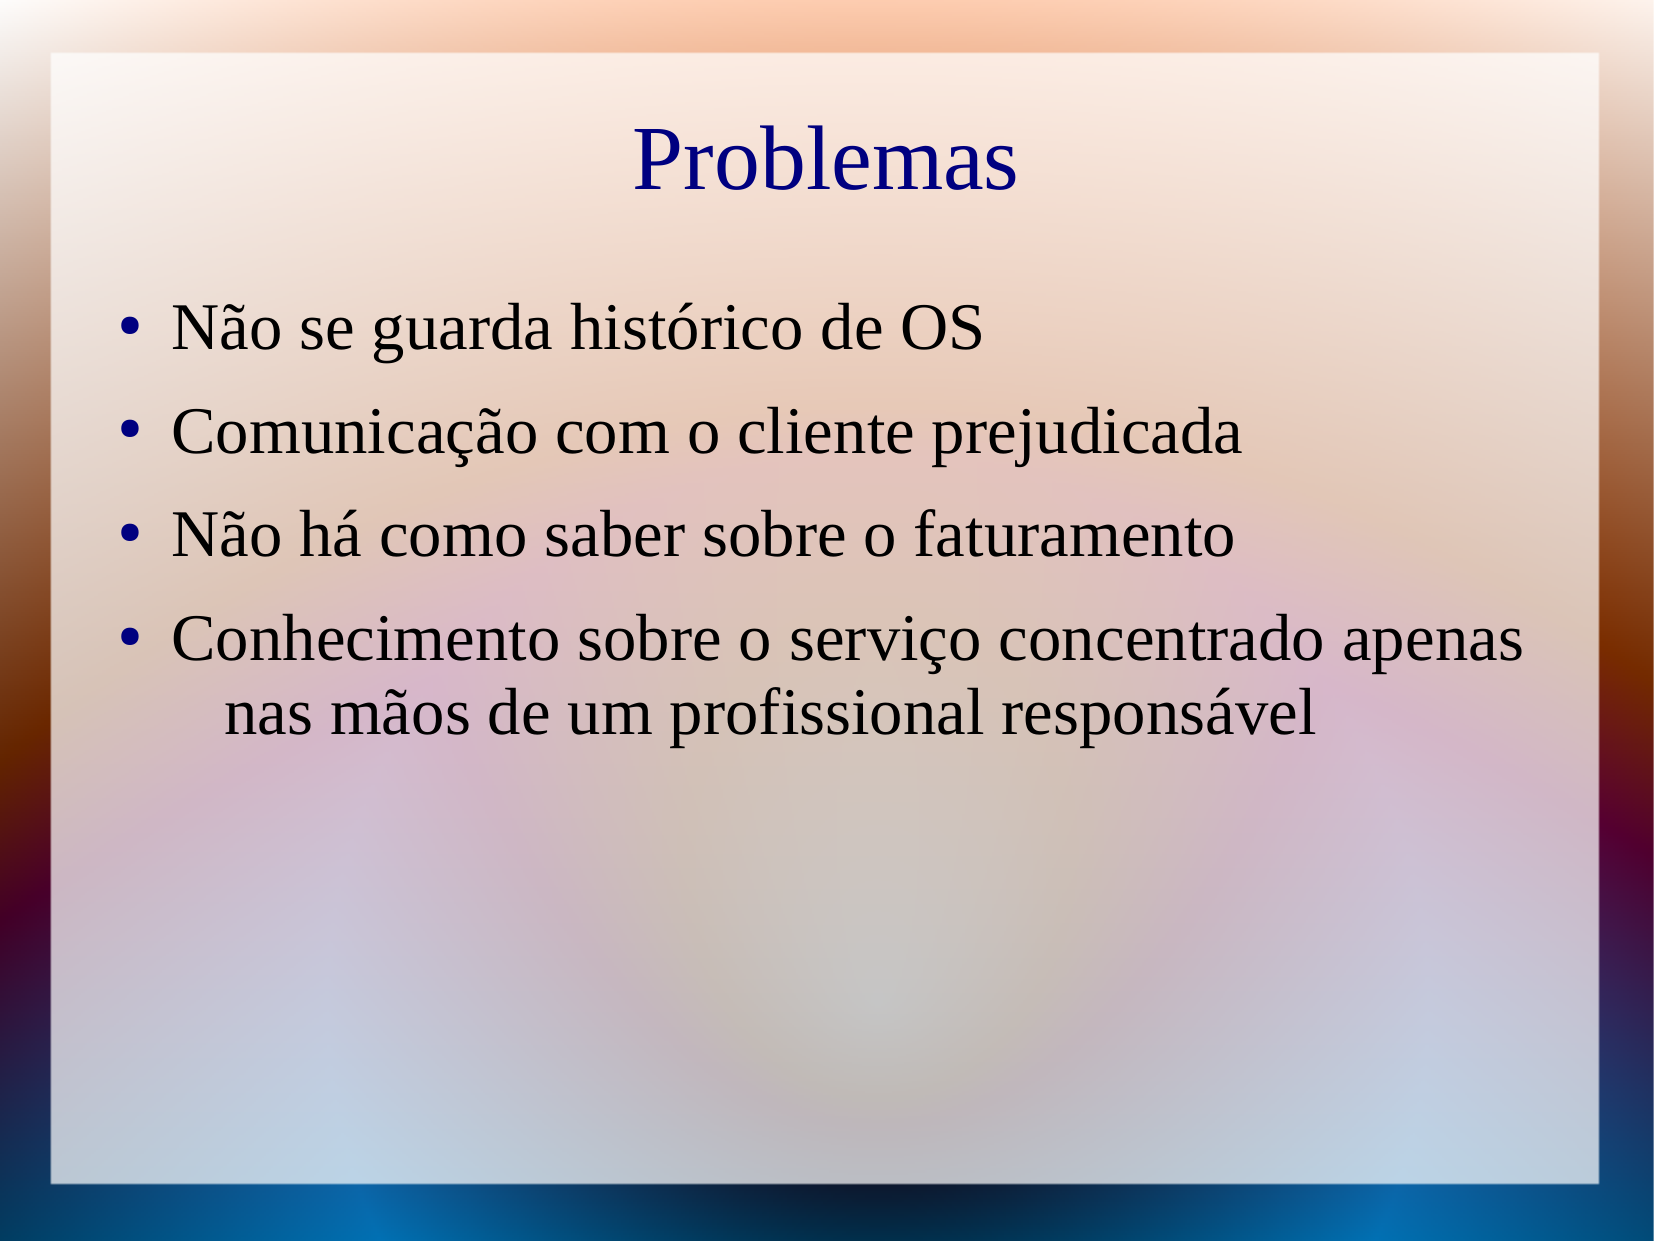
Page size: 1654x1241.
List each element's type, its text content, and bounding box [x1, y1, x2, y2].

title Problemas [82, 55, 1571, 263]
picture [0, 0, 1654, 1241]
list Não se guarda histórico de OS Comunicação com o cliente prejudicada Não há como saber sobre o faturamento Conhecimento sobre o serviço concentrado apenas nas mãos de um profissional responsável [82, 290, 1571, 1010]
